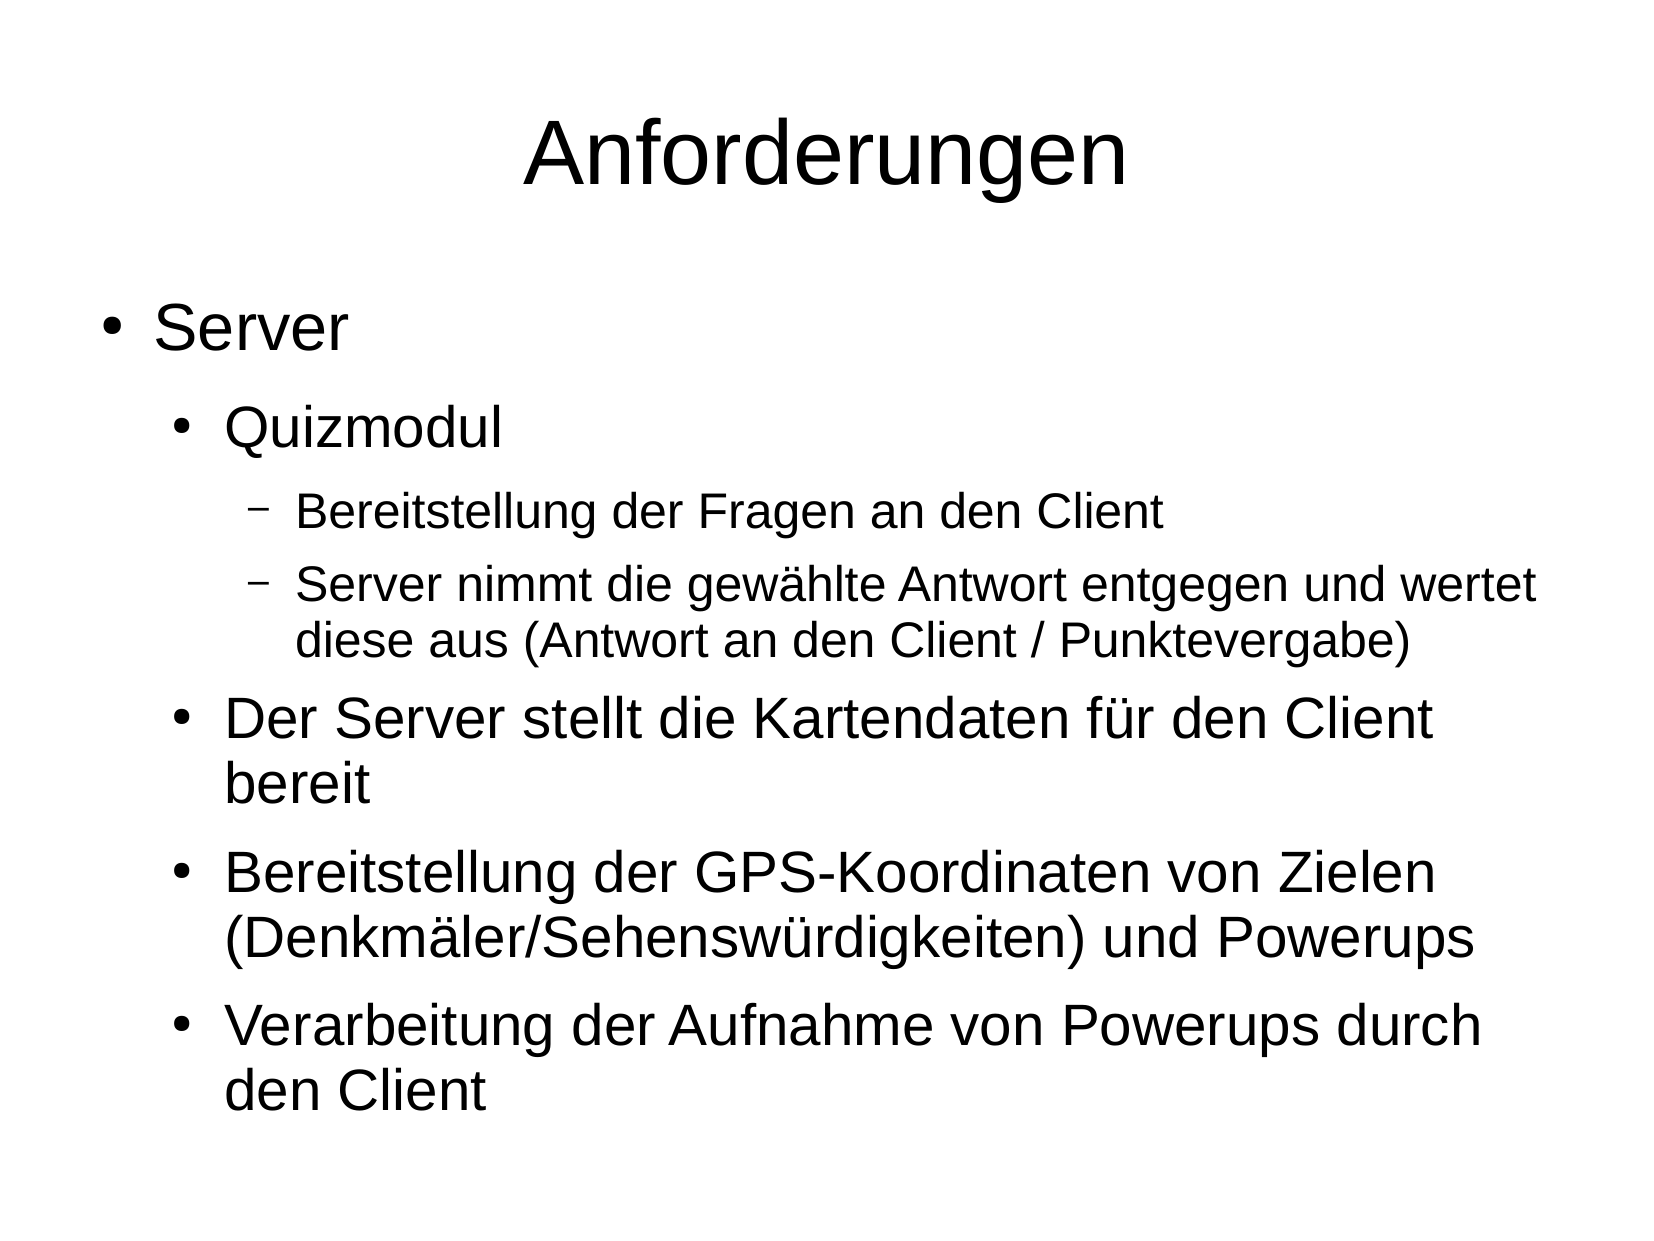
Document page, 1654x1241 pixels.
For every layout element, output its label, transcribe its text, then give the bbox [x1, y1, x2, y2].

list Server Quizmodul Bereitstellung der Fragen an den Client Server nimmt die gewählte Antwort entgegen und wertet diese aus (Antwort an den Client / Punktevergabe) Der Server stellt die Kartendaten für den Client bereit Bereitstellung der GPS-Koordinaten von Zielen (Denkmäler/Sehenswürdigkeiten) und Powerups Verarbeitung der Aufnahme von Powerups durch den Client [82, 290, 1571, 1121]
title Anforderungen [82, 49, 1571, 257]
